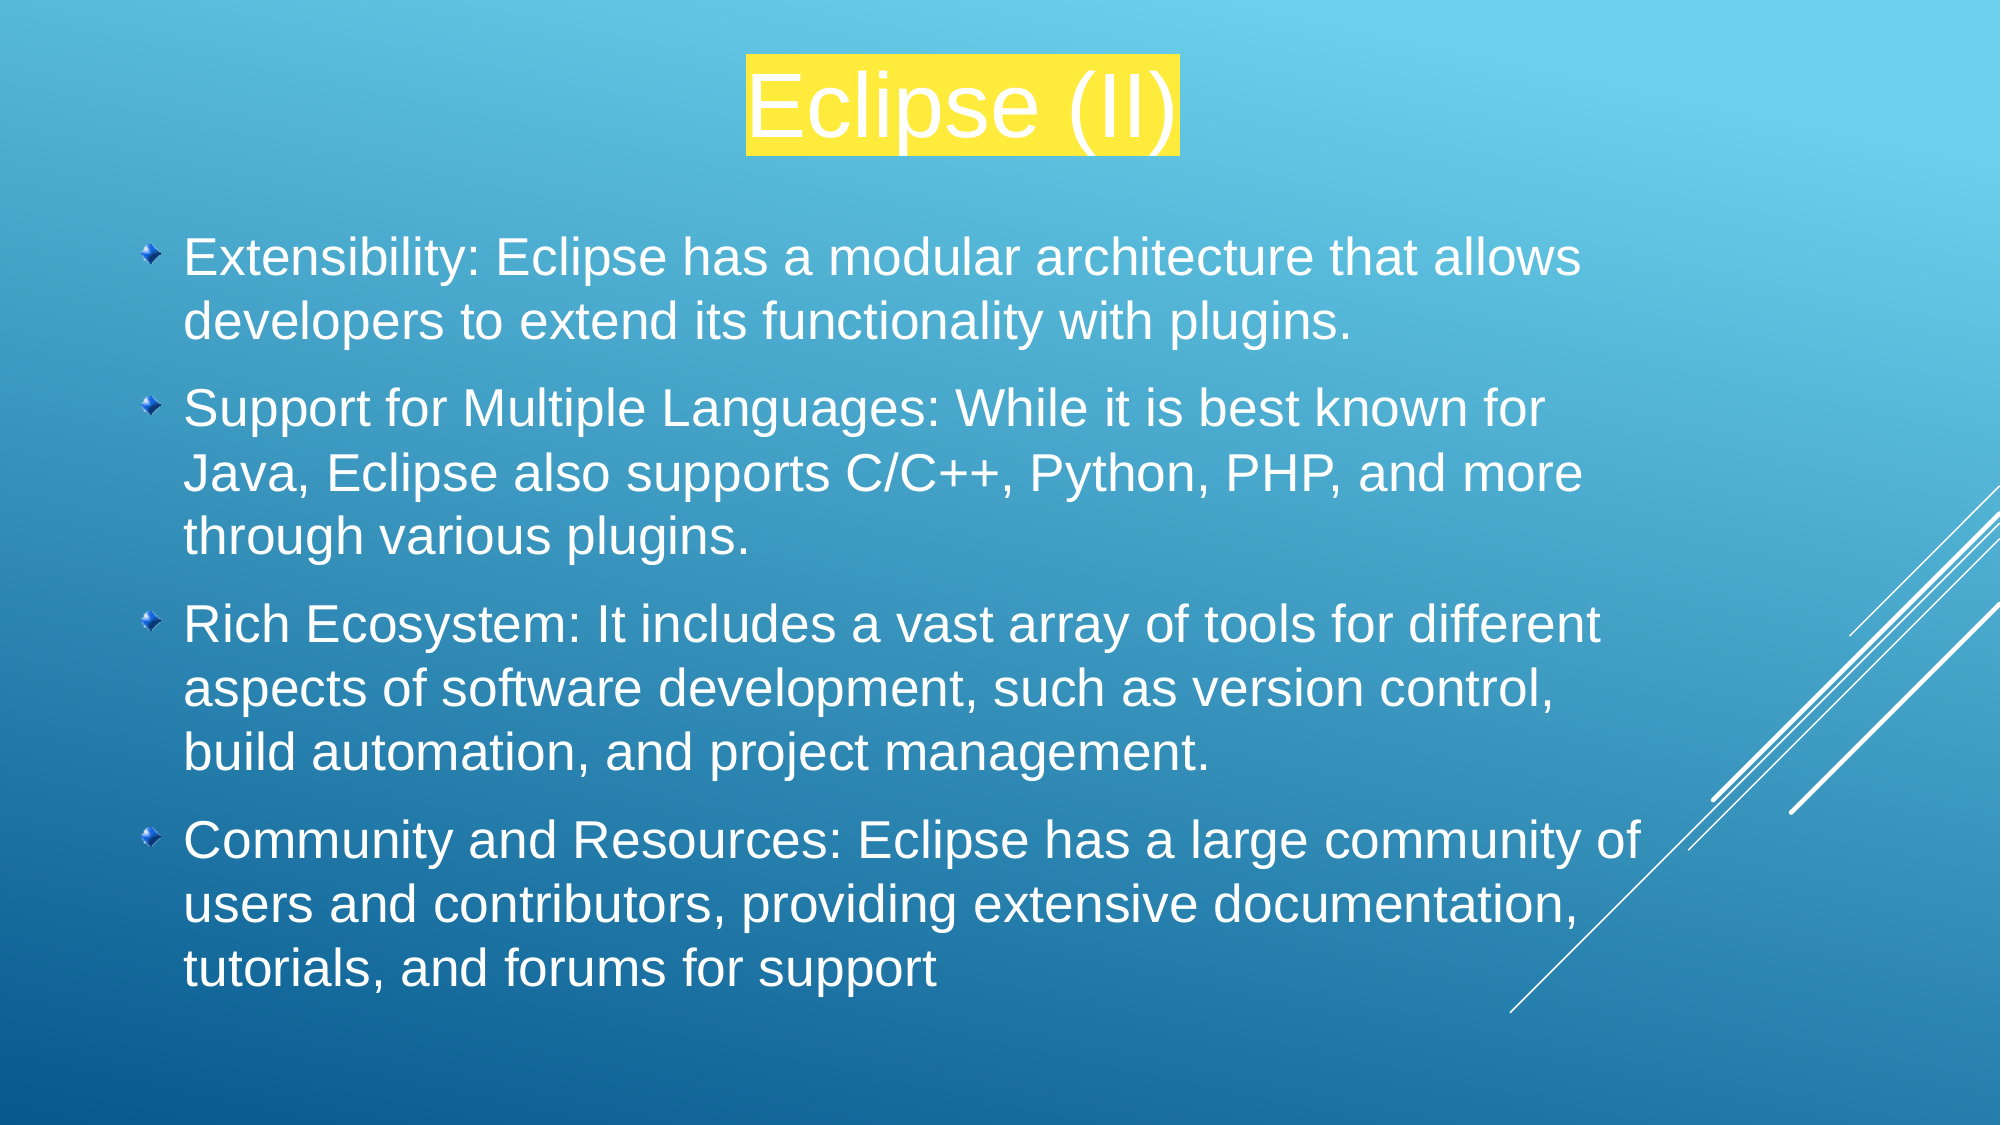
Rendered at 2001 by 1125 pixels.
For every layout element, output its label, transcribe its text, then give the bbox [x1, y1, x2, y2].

list Extensibility: Eclipse has a modular architecture that allows developers to extend its functionality with plugins. Support for Multiple Languages: While it is best known for Java, Eclipse also supports C/C++, Python, PHP, and more through various plugins. Rich Ecosystem: It includes a vast array of tools for different aspects of software development, such as version control, build automation, and project management. Community and Resources: Eclipse has a large community of users and contributors, providing extensive documentation, tutorials, and forums for support [112, 214, 1664, 1015]
title Eclipse (II) [72, 16, 1853, 185]
